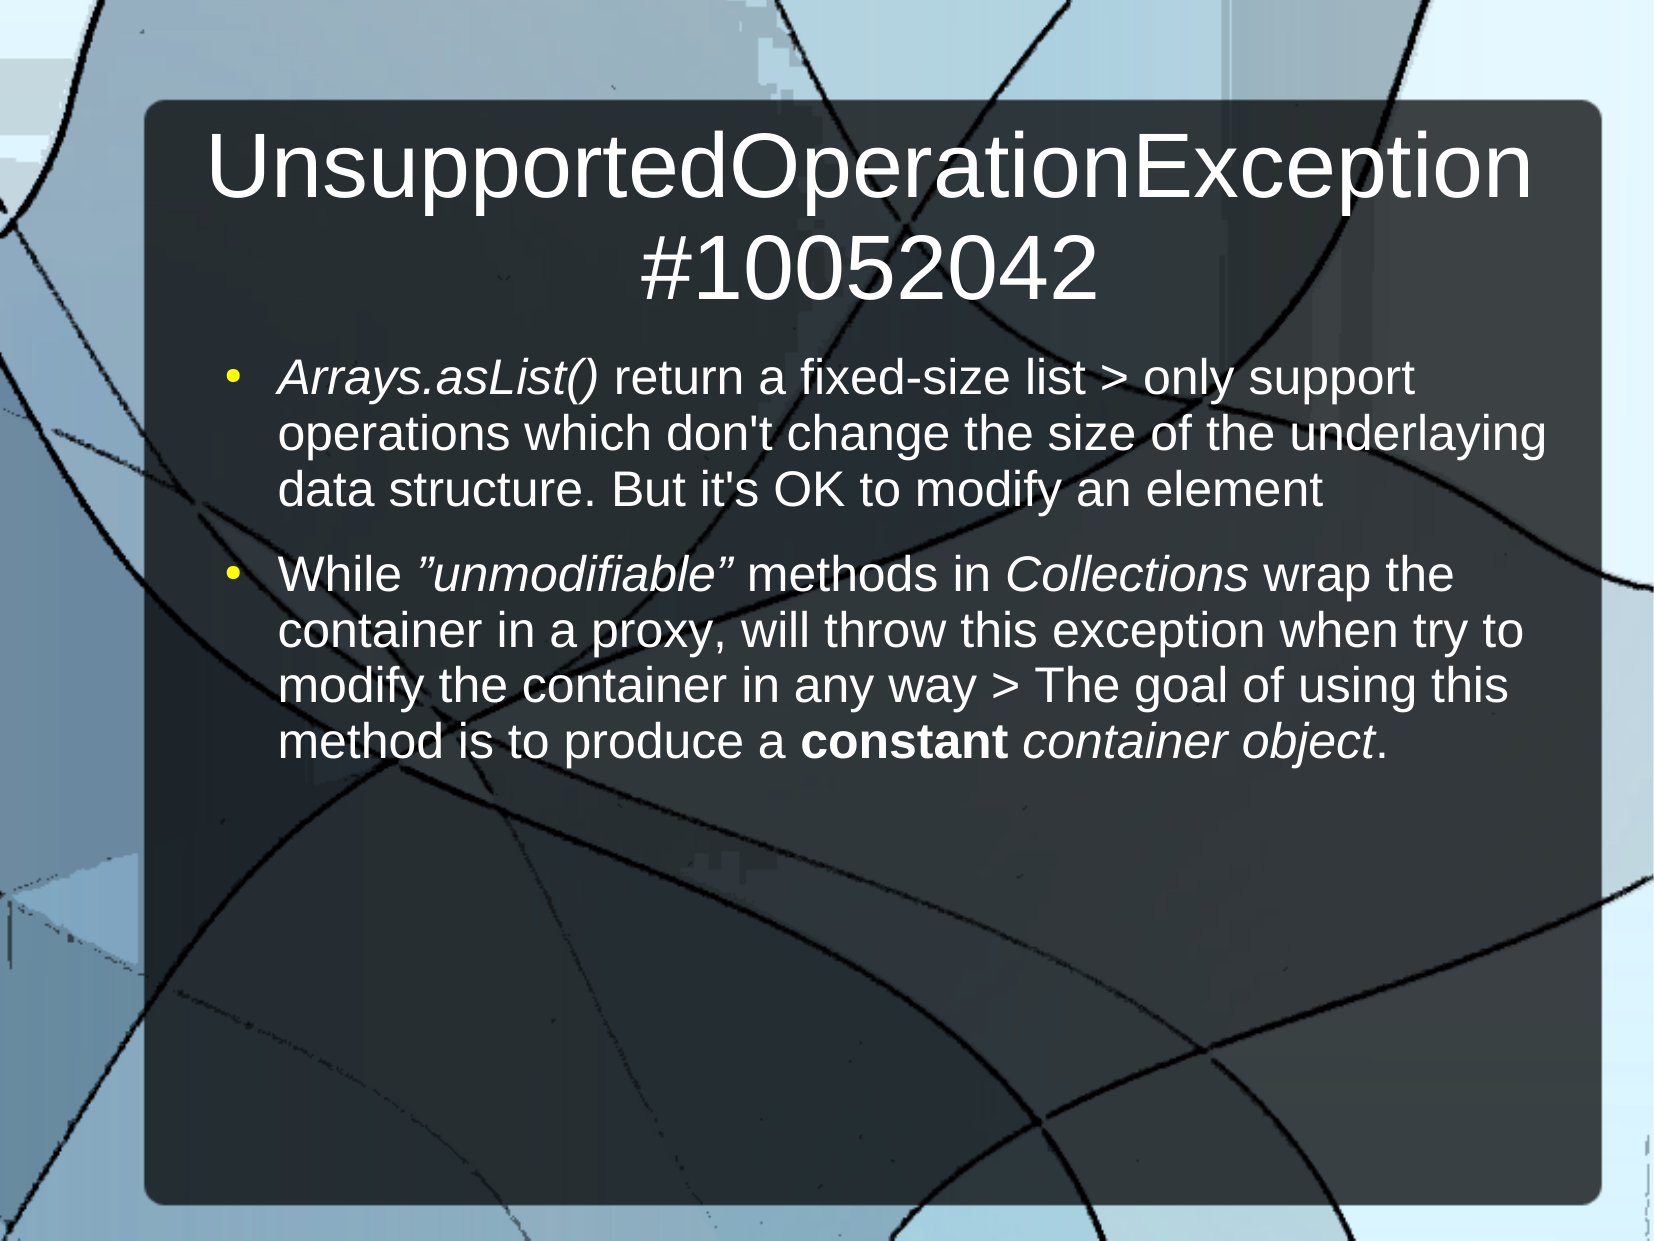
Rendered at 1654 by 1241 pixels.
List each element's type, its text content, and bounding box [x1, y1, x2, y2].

title UnsupportedOperationException #10052042 [159, 114, 1583, 320]
picture [0, 0, 1654, 1241]
list Arrays.asList() return a fixed-size list > only support operations which don't change the size of the underlaying data structure. But it's OK to modify an element While ”unmodifiable” methods in Collections wrap the container in a proxy, will throw this exception when try to modify the container in any way > The goal of using this method is to produce a constant container object. [206, 349, 1571, 1153]
